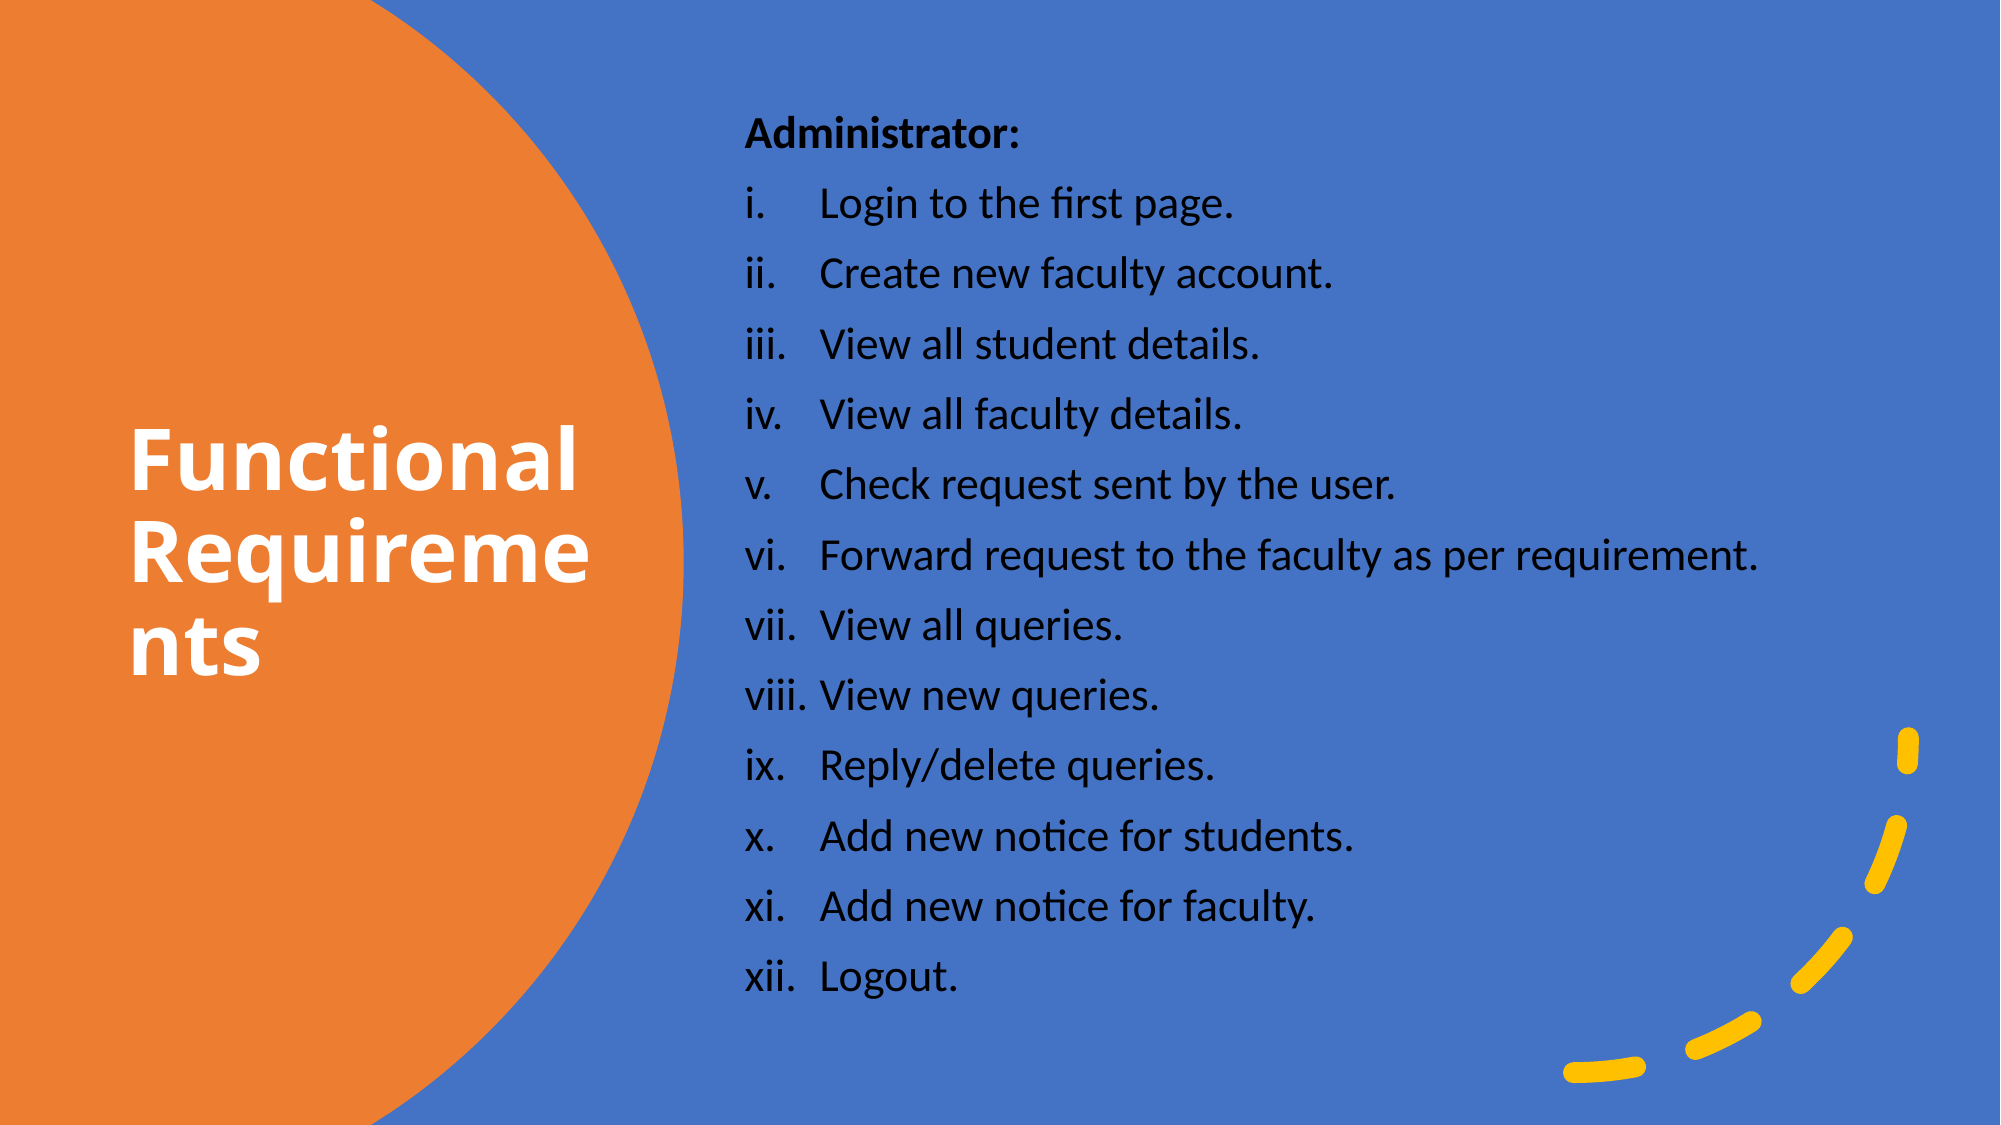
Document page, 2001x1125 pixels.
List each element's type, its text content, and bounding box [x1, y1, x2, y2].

list Administrator: Login to the first page. Create new faculty account. View all student details. View all faculty details. Check request sent by the user. Forward request to the faculty as per requirement. View all queries. View new queries. Reply/delete queries. Add new notice for students. Add new notice for faculty. Logout. [729, 97, 1863, 1014]
text_box [0, 0, 2000, 1125]
title Functional Requirements [112, 189, 638, 922]
